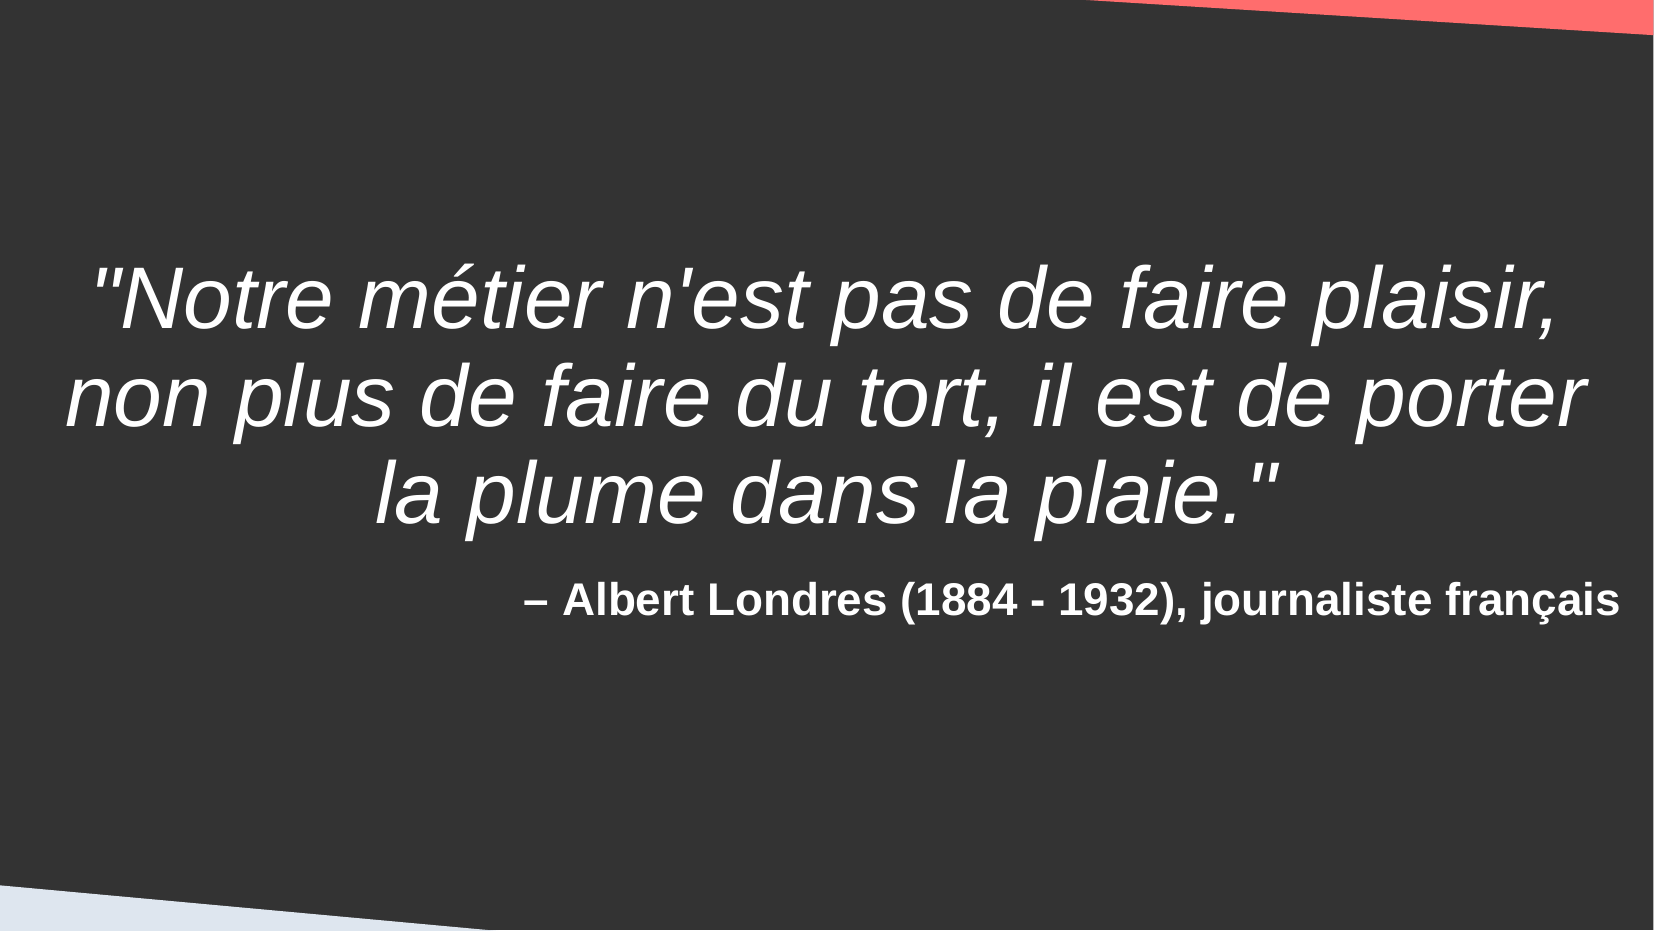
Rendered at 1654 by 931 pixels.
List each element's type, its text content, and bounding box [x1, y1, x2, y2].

text_box [1086, 0, 1654, 36]
title "Notre métier n'est pas de faire plaisir, non plus de faire du tort, il est de porter la plume dans la plaie." [31, 249, 1622, 543]
title – Albert Londres (1884 - 1932), journaliste français [31, 574, 1622, 626]
text_box [0, 885, 499, 931]
